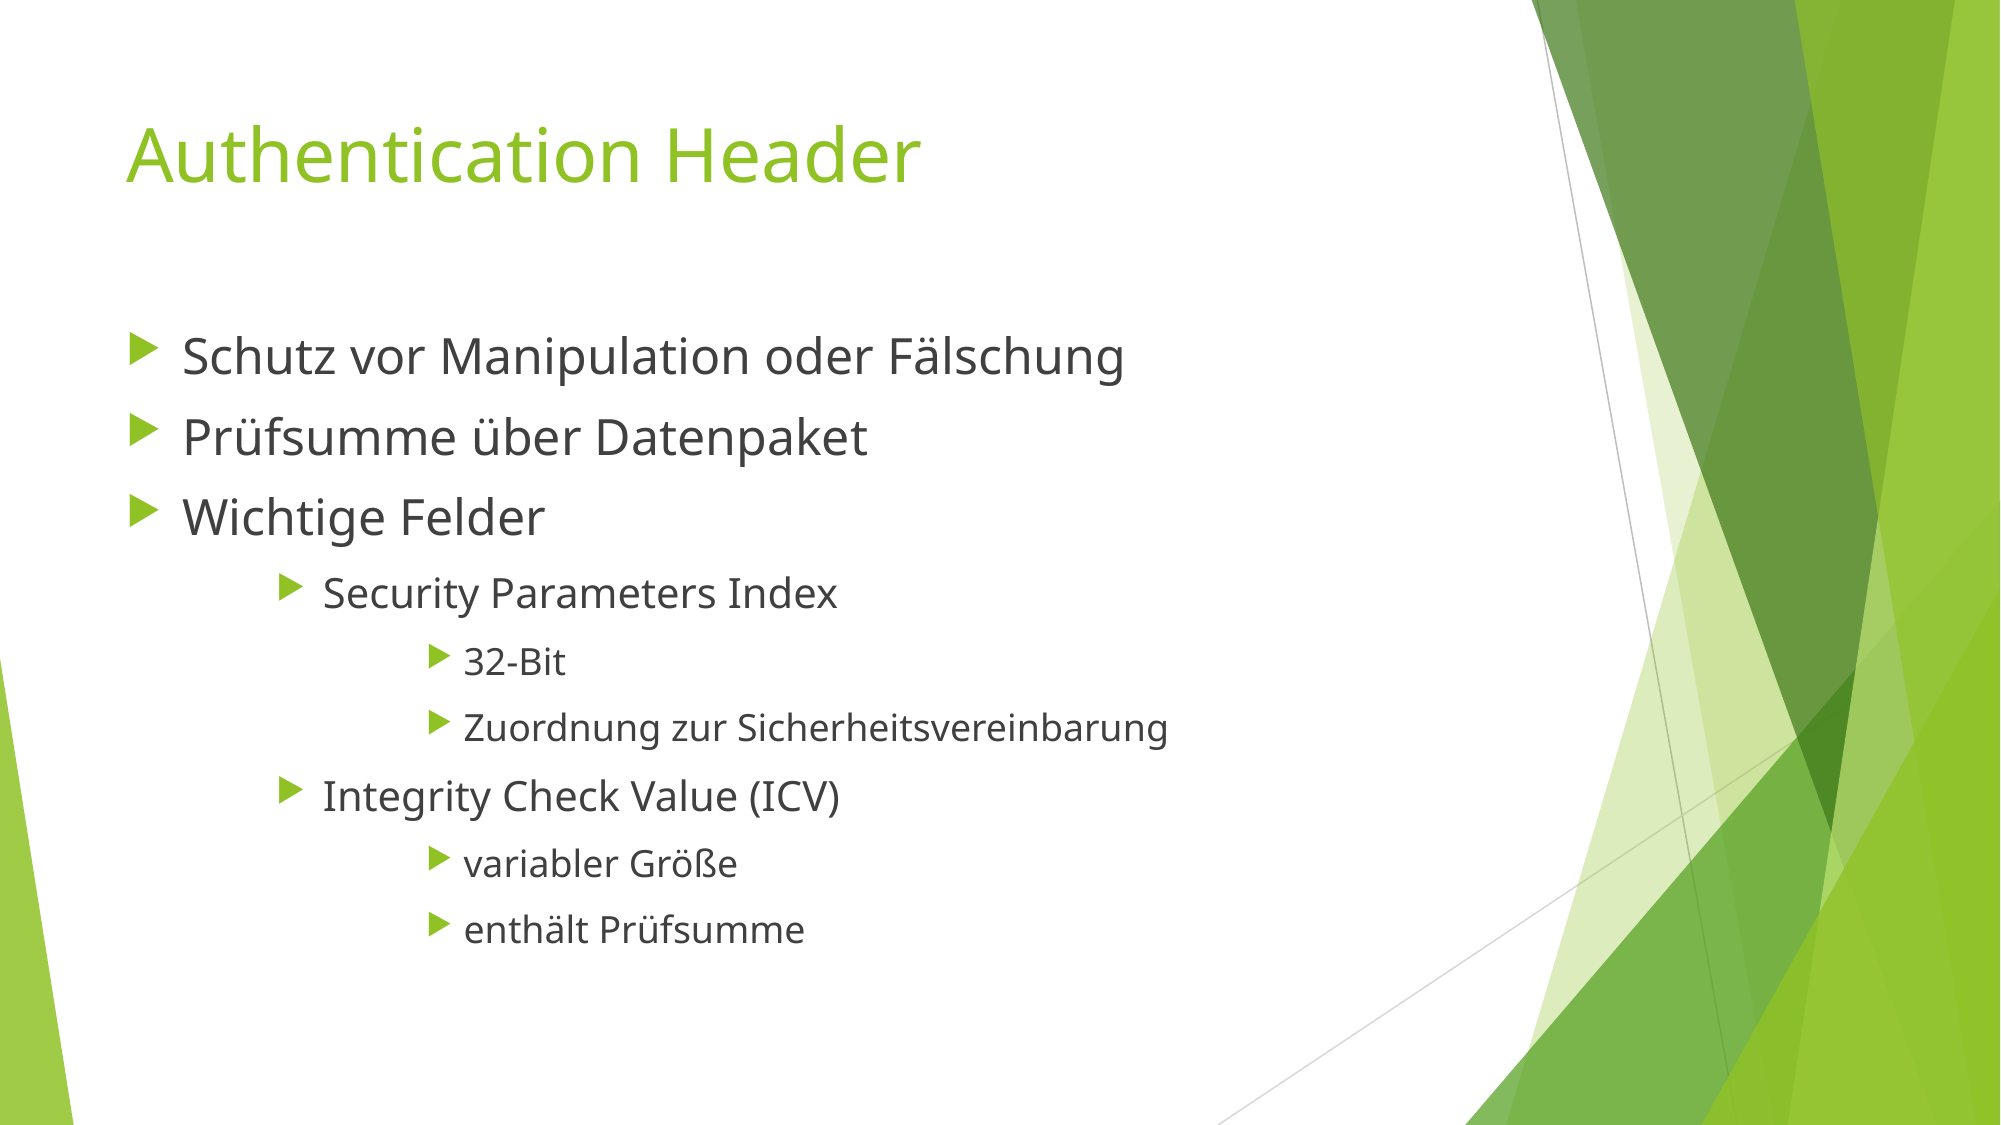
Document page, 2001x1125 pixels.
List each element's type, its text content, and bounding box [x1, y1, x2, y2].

list Schutz vor Manipulation oder Fälschung Prüfsumme über Datenpaket Wichtige Felder Security Parameters Index 32-Bit Zuordnung zur Sicherheitsvereinbarung Integrity Check Value (ICV) variabler Größe enthält Prüfsumme [111, 316, 1522, 992]
title Authentication Header [111, 99, 1522, 316]
